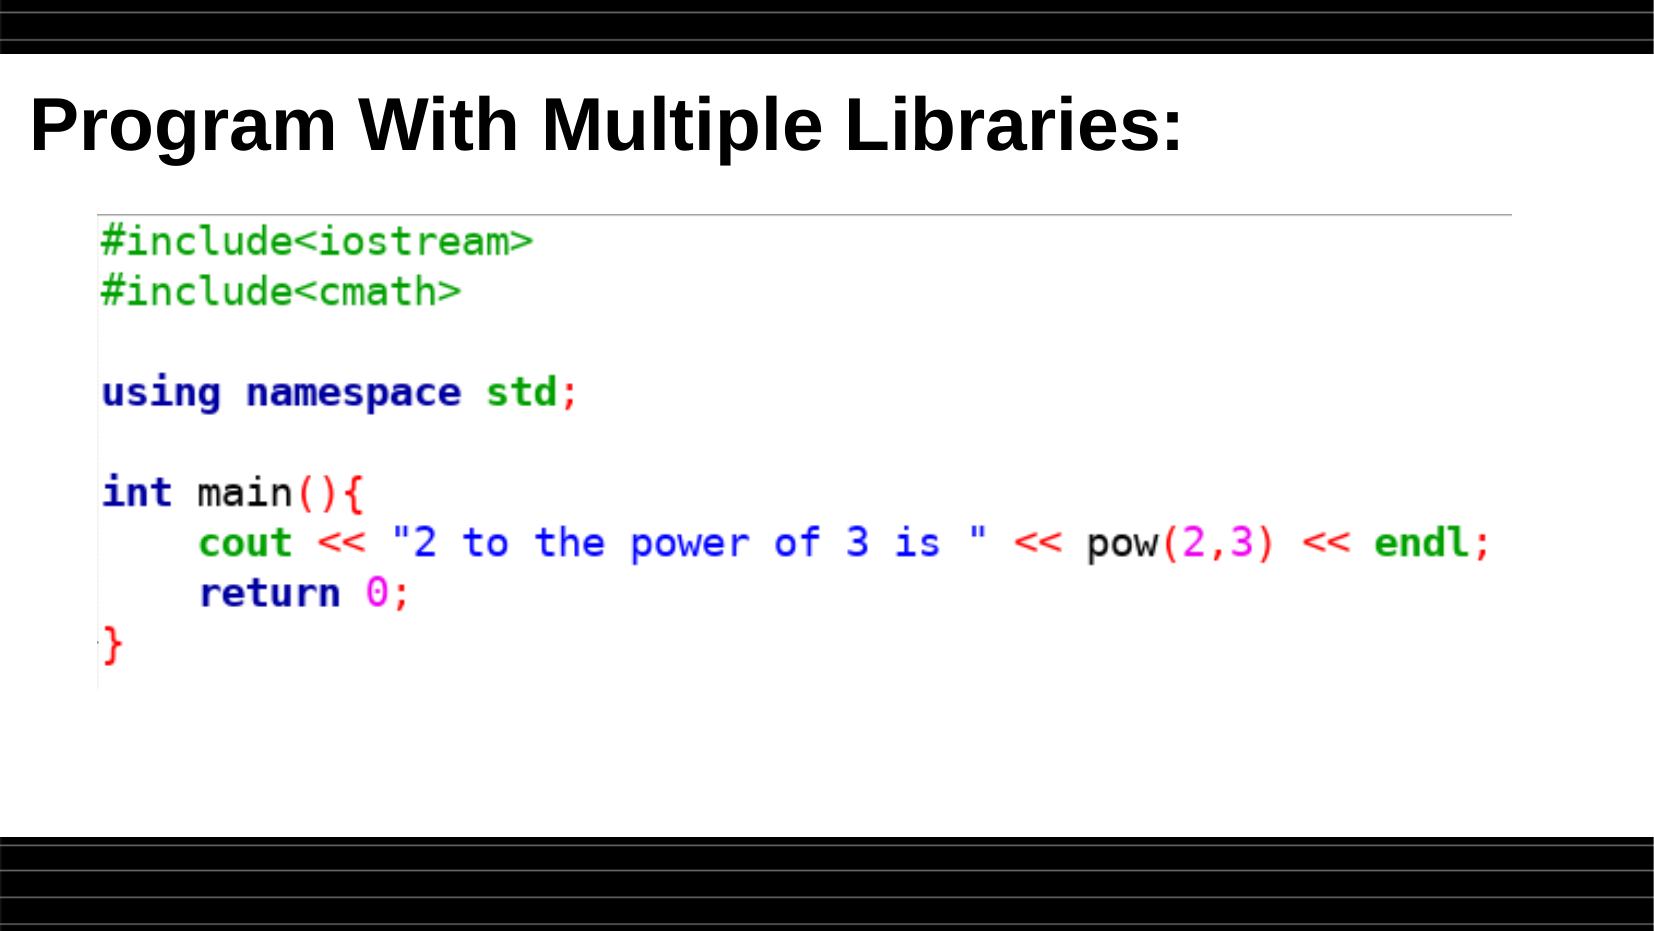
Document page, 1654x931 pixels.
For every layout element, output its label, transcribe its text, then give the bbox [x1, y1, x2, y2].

picture [97, 214, 1512, 691]
text_box Program With Multiple Libraries: [15, 75, 1591, 175]
picture [0, 837, 1654, 931]
picture [0, 0, 1654, 54]
